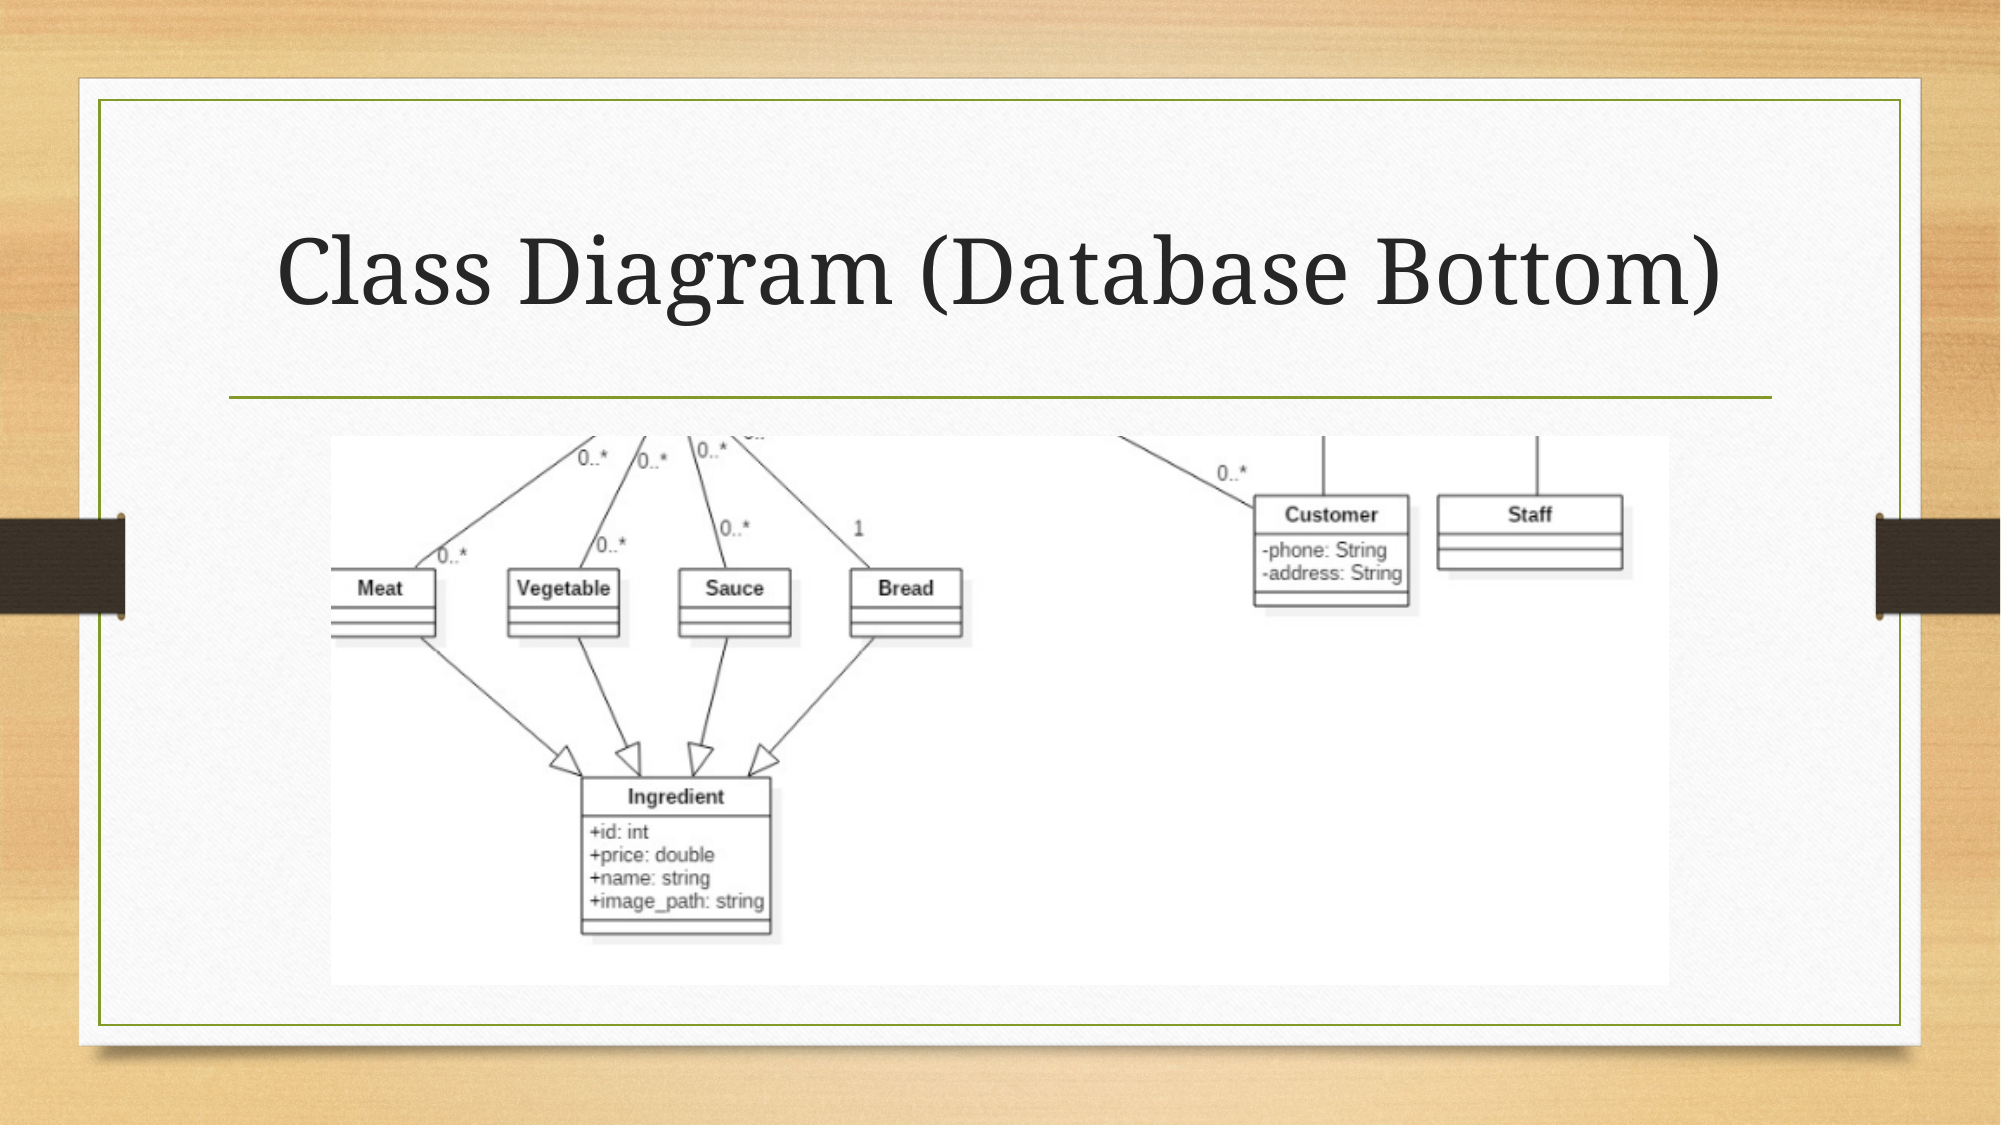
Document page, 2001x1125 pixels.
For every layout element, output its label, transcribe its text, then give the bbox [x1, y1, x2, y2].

title Class Diagram (Database Bottom) [212, 161, 1788, 376]
picture [331, 436, 1669, 985]
